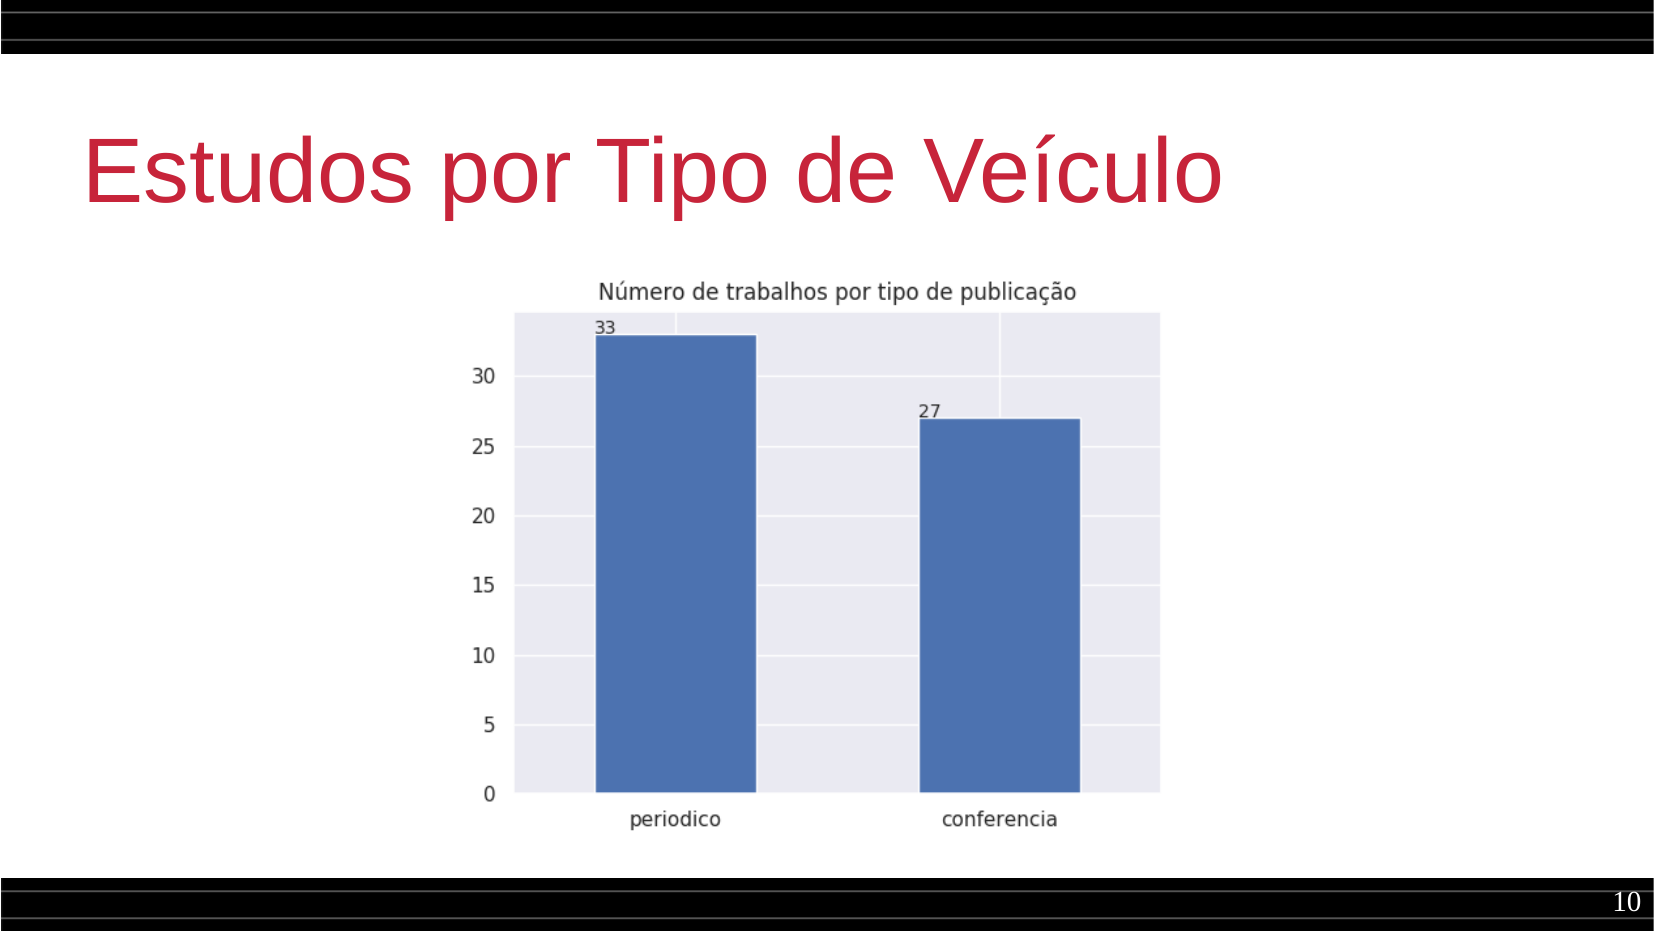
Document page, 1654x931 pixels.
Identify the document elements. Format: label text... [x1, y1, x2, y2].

title Estudos por Tipo de Veículo [82, 92, 1571, 249]
picture [1, 878, 1654, 931]
picture [409, 236, 1245, 863]
picture [1, 0, 1654, 54]
